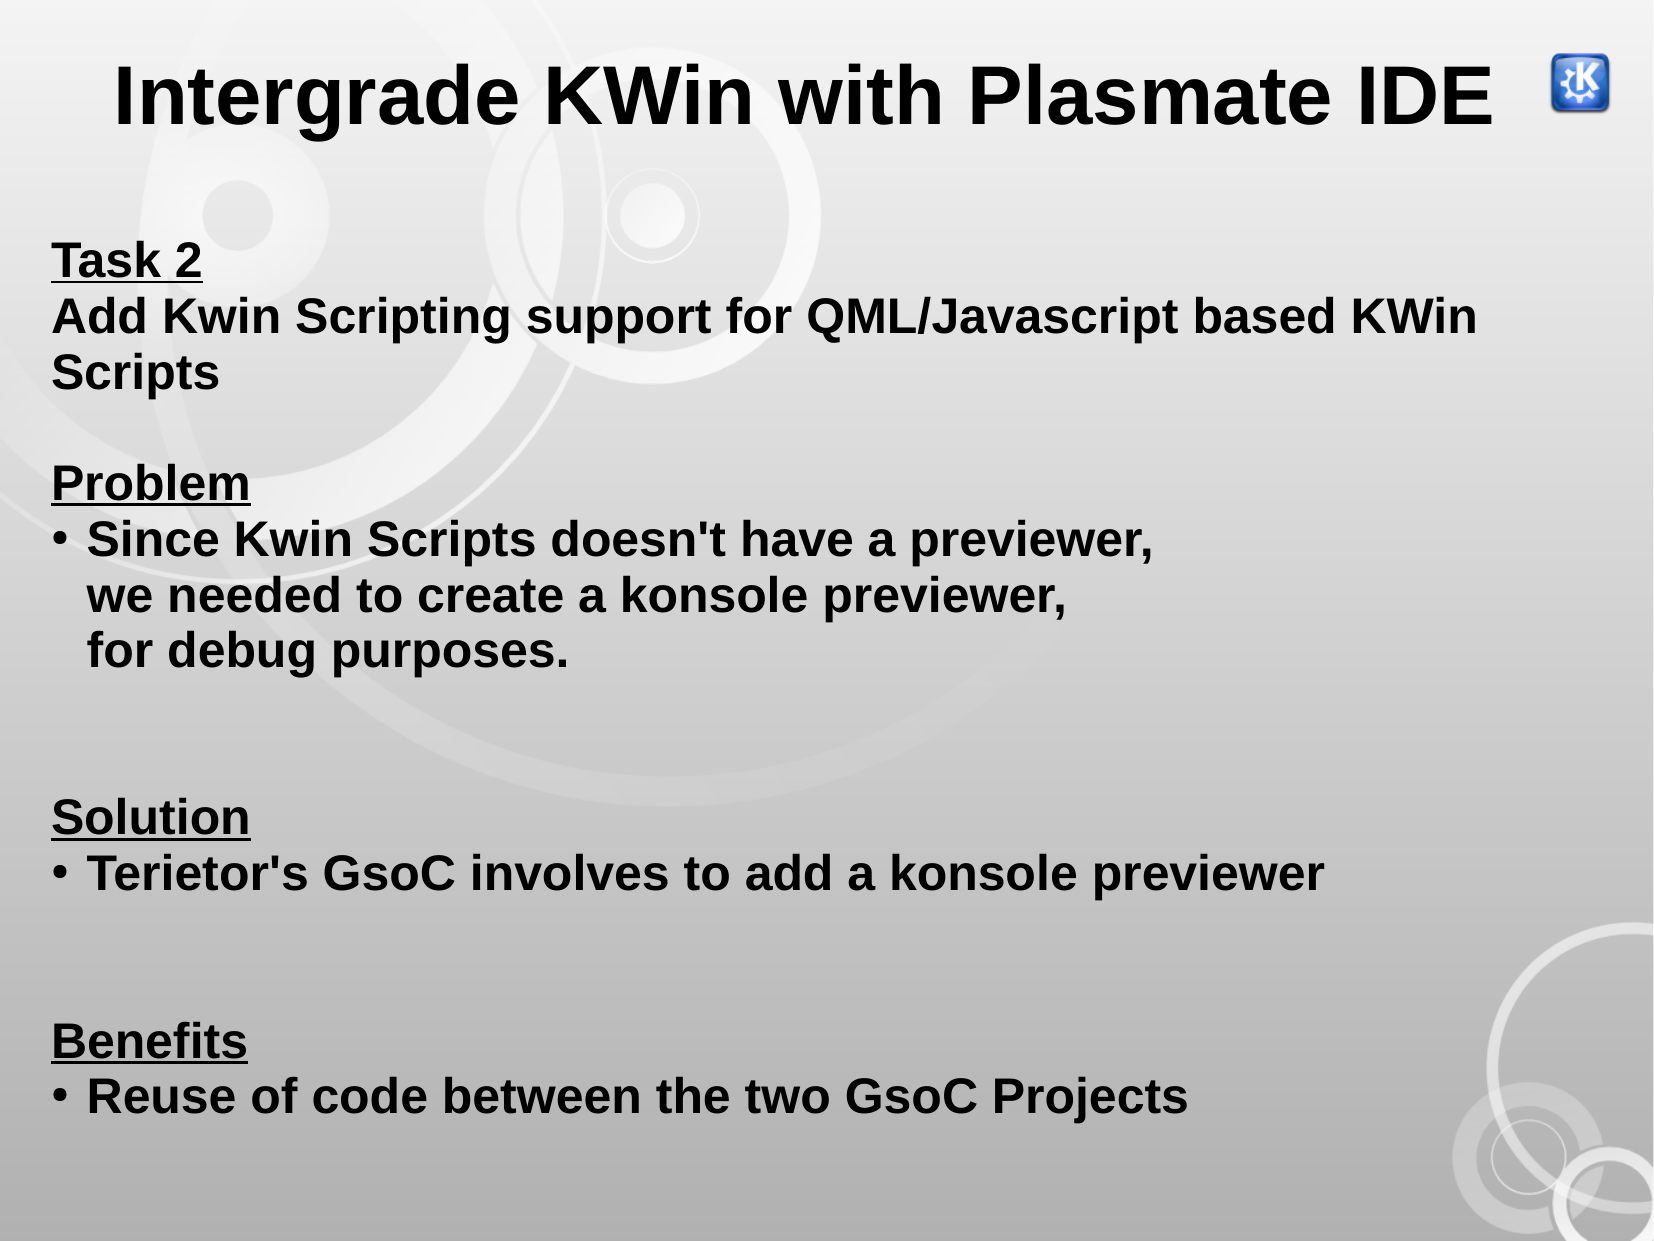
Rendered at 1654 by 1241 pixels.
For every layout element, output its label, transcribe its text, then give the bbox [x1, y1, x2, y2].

picture [0, 0, 1654, 1241]
text_box Task 2 Add Kwin Scripting support for QML/Javascript based KWin Scripts Problem Since Kwin Scripts doesn't have a previewer, we needed to create a konsole previewer, for debug purposes. Solution Terietor's GsoC involves to add a konsole previewer Benefits Reuse of code between the two GsoC Projects [36, 225, 1642, 1241]
text_box Intergrade KWin with Plasmate IDE [15, 41, 1561, 150]
